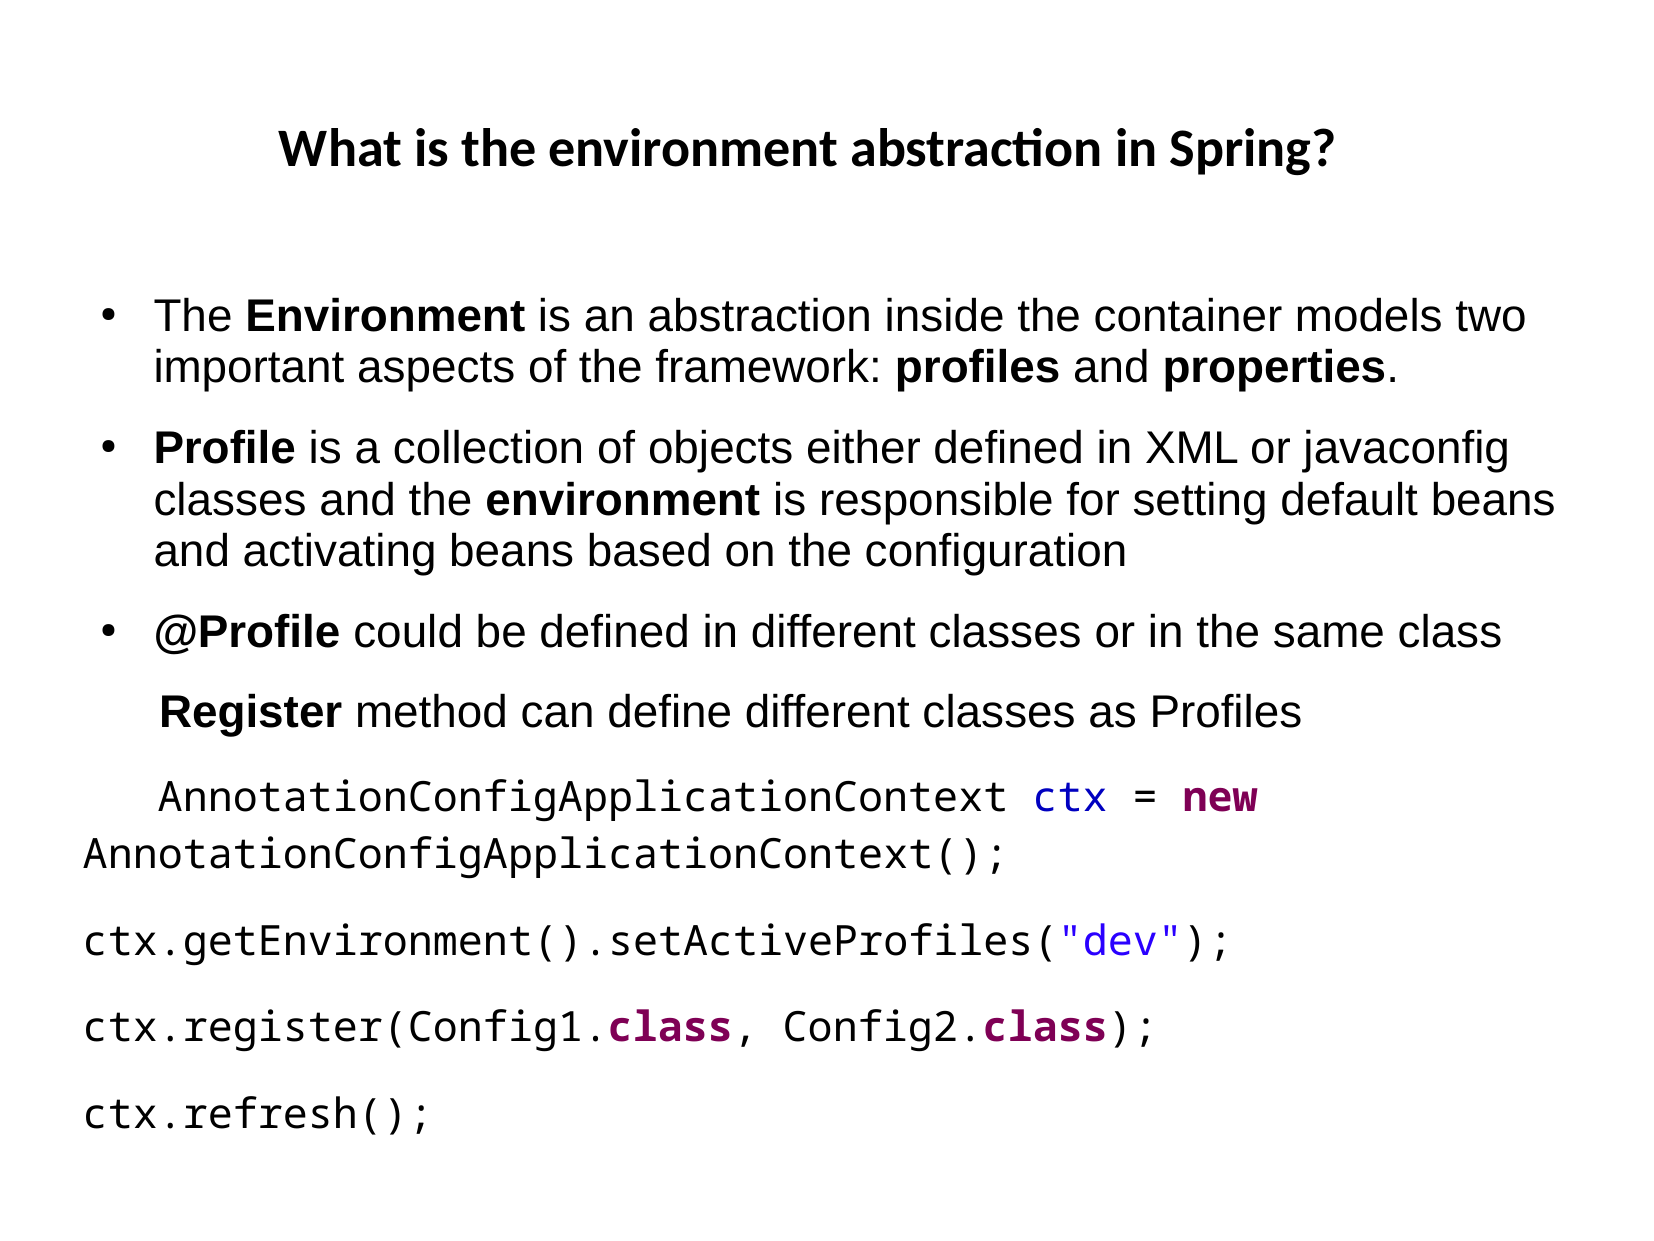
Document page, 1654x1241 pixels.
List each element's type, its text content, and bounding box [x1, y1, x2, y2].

title What is the environment abstraction in Spring? [82, 49, 1571, 257]
list The Environment is an abstraction inside the container models two important aspects of the framework: profiles and properties. Profile is a collection of objects either defined in XML or javaconfig classes and the environment is responsible for setting default beans and activating beans based on the configuration @Profile could be defined in different classes or in the same class Register method can define different classes as Profiles AnnotationConfigApplicationContext ctx = new AnnotationConfigApplicationContext(); ctx.getEnvironment().setActiveProfiles("dev"); ctx.register(Config1.class, Config2.class); ctx.refresh(); [82, 290, 1571, 1185]
